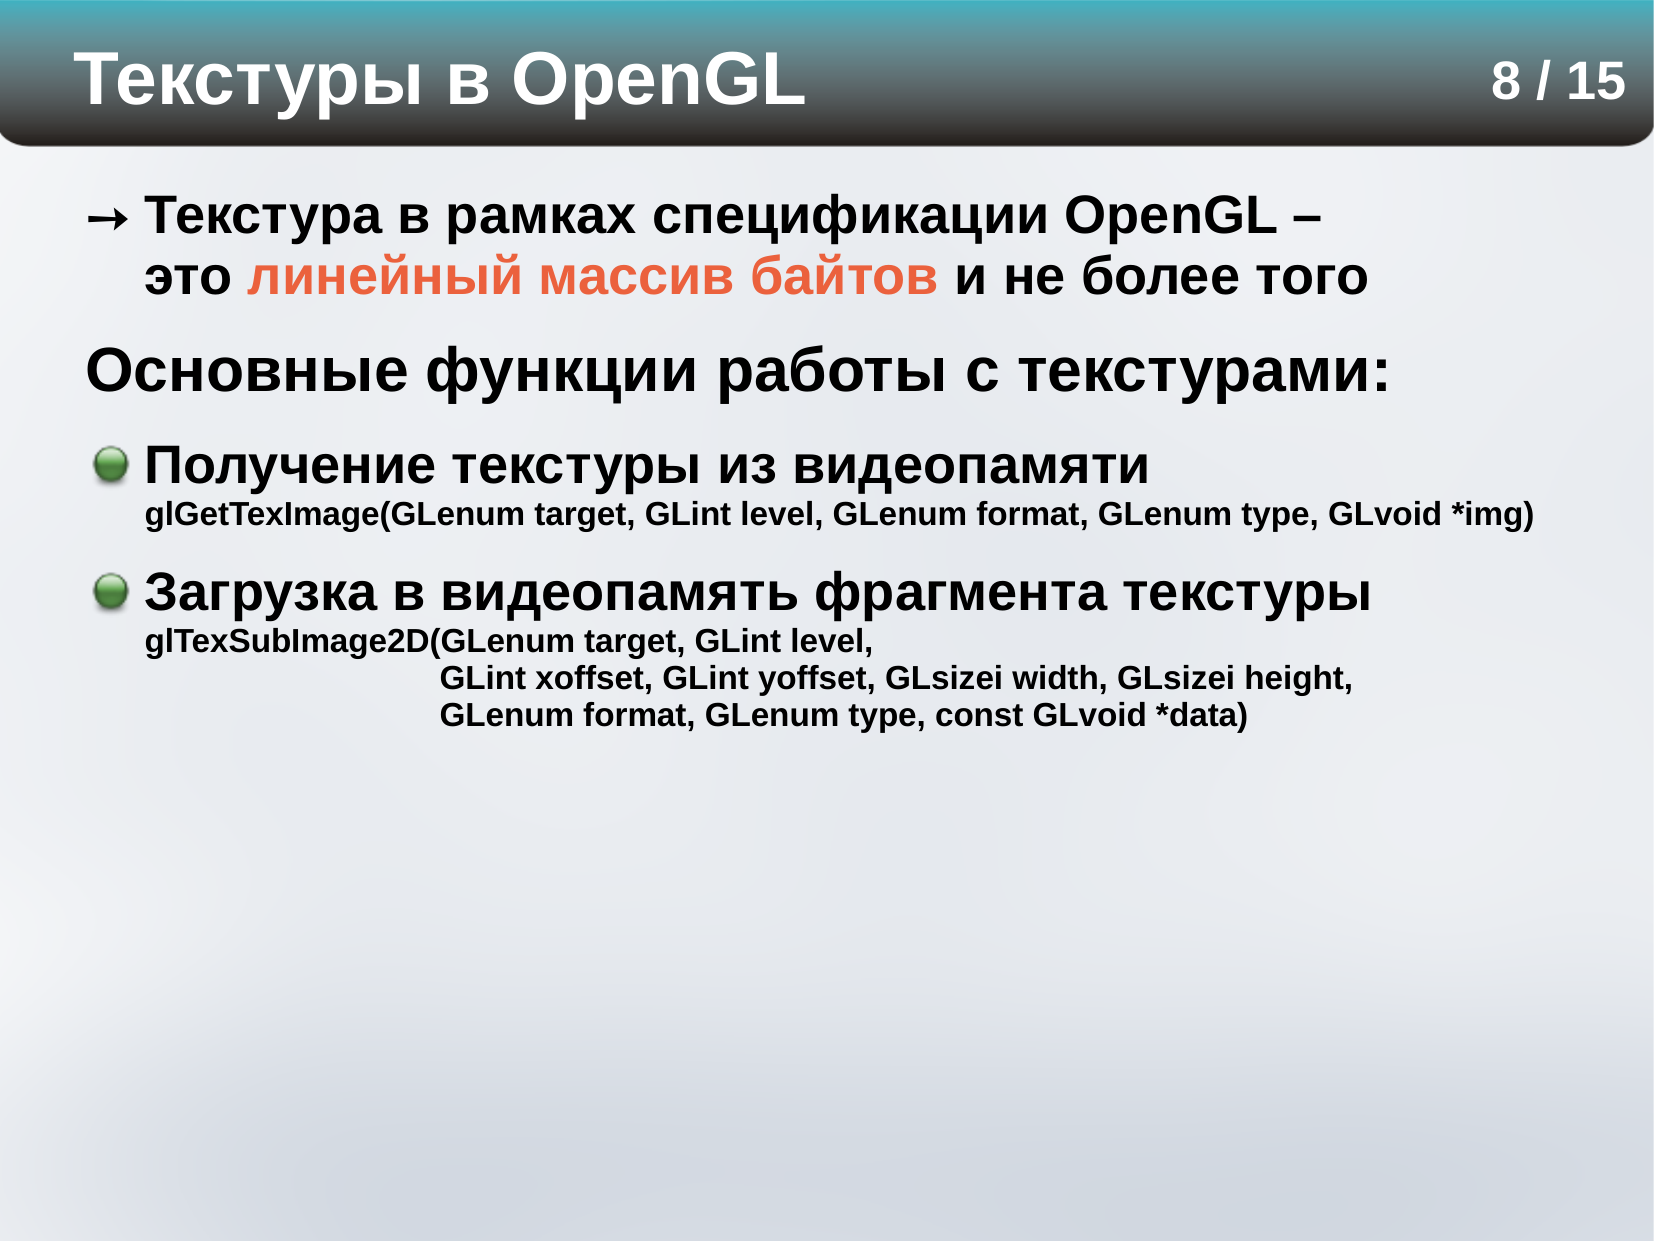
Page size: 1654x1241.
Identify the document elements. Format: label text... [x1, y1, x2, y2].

text_box Текстура в рамках спецификации OpenGL – это линейный массив байтов и не более того Основные функции работы с текстурами: Получение текстуры из видеопамяти glGetTexImage(GLenum target, GLint level, GLenum format, GLenum type, GLvoid *img) Загрузка в видеопамять фрагмента текстуры glTexSubImage2D(GLenum target, GLint level, GLint xoffset, GLint yoffset, GLsizei width, GLsizei height, GLenum format, GLenum type, const GLvoid *data) [70, 177, 1595, 741]
picture [0, 0, 1654, 1241]
text_box Текстуры в OpenGL [59, 29, 916, 129]
text_box <номер> / 15 [1476, 42, 1654, 179]
